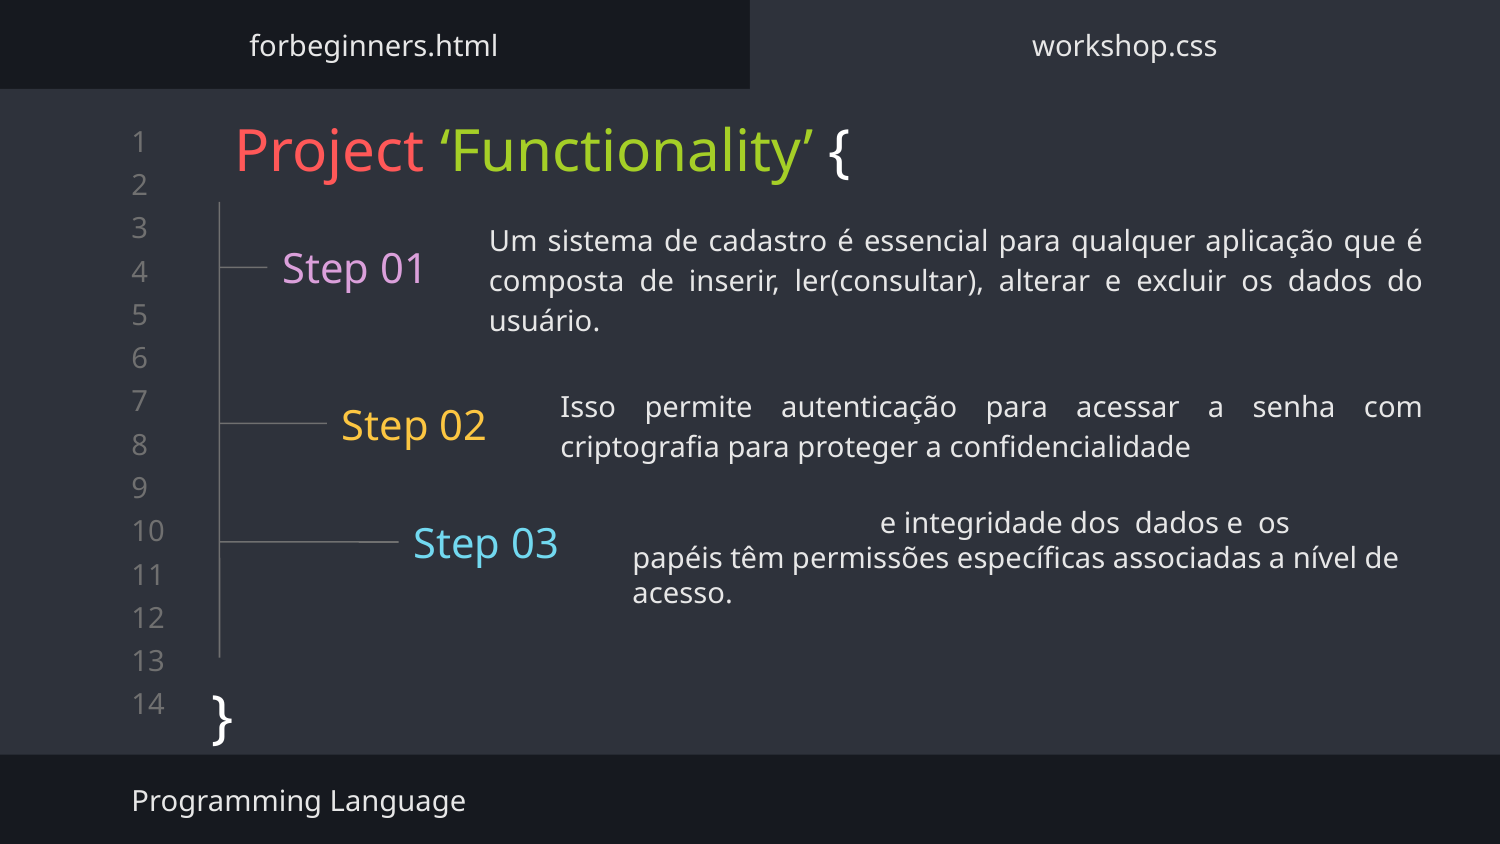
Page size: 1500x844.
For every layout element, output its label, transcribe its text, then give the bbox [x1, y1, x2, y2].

text_box Step 02 [326, 375, 540, 472]
subtitle forbeginners.html [0, 15, 749, 74]
title Project ‘Functionality’ { [219, 97, 1473, 226]
subtitle workshop.css [750, 15, 1500, 74]
text_box e integridade dos dados e os papéis têm permissões específicas associadas a nível de acesso. [617, 493, 1460, 655]
text_box Step 01 [267, 226, 473, 316]
text_box Step 03 [398, 493, 611, 590]
text_box Um sistema de cadastro é essencial para qualquer aplicação que é composta de inserir, ler(consultar), alterar e excluir os dados do usuário. [473, 226, 1439, 370]
text_box } [177, 664, 268, 765]
text_box Isso permite autenticação para acessar a senha com criptografia para proteger a confidencialidade [545, 375, 1439, 472]
subtitle Programming Language [116, 770, 915, 829]
